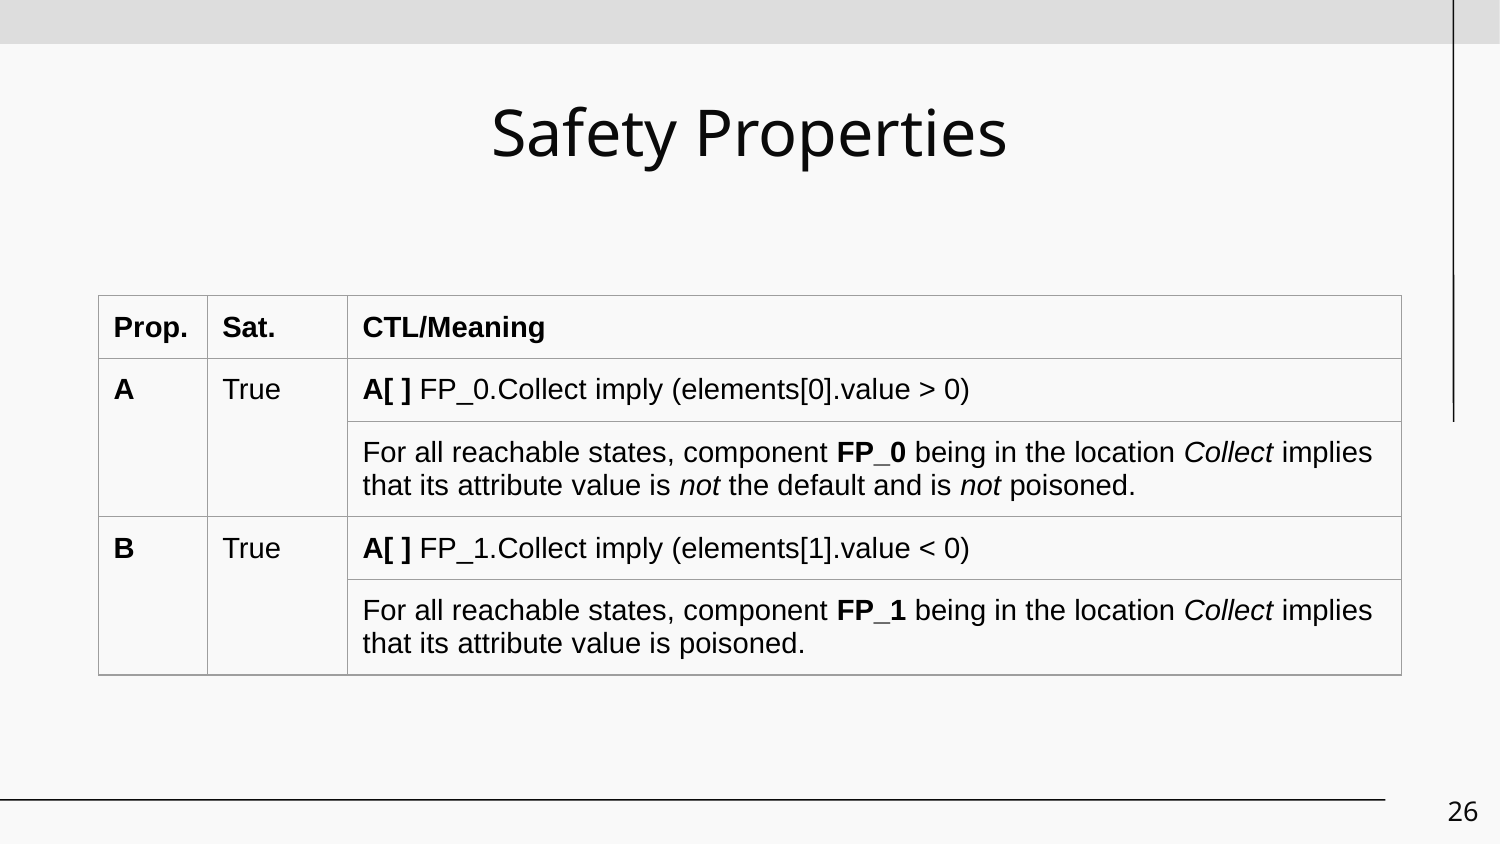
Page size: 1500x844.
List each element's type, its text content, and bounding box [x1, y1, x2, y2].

table_header Sat. [208, 296, 347, 358]
table_cell A[ ] FP_1.Collect imply (elements[1].value < 0) [348, 517, 1401, 579]
table_cell For all reachable states, component FP_1 being in the location Collect implies that its attribute value is poisoned. [348, 580, 1401, 674]
table_cell True [208, 359, 347, 516]
table_cell B [99, 517, 207, 674]
table_cell A[ ] FP_0.Collect imply (elements[0].value > 0) [348, 359, 1401, 421]
slide_number <number> [1403, 779, 1494, 844]
title Safety Properties [116, 77, 1383, 168]
table_cell A [99, 359, 207, 516]
table_cell For all reachable states, component FP_0 being in the location Collect implies that its attribute value is not the default and is not poisoned. [348, 422, 1401, 516]
table_cell True [208, 517, 347, 674]
table_header CTL/Meaning [348, 296, 1401, 358]
table_header Prop. [99, 296, 207, 358]
